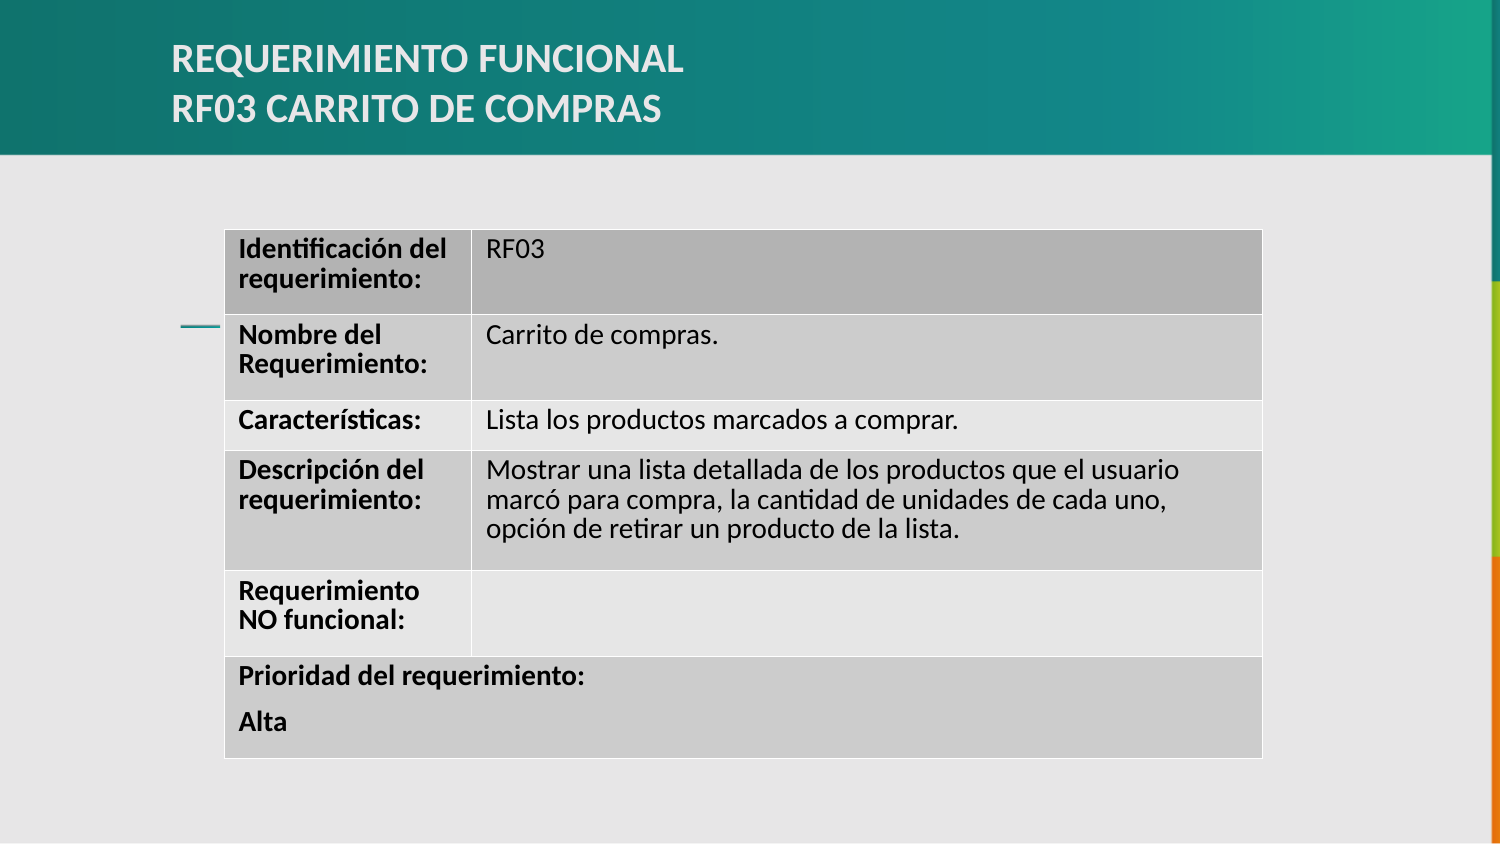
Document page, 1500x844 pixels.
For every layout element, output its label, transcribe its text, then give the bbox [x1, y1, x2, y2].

table_cell Requerimiento NO funcional: [225, 571, 471, 656]
table_cell Características: [225, 401, 471, 450]
table_cell Nombre del Requerimiento: [225, 315, 471, 400]
table_cell Descripción del requerimiento: [225, 451, 471, 570]
table_cell Carrito de compras. [472, 315, 1262, 400]
table_header RF03 [472, 230, 1262, 314]
text_box REQUERIMIENTO FUNCIONAL RF03 CARRITO DE COMPRAS [156, 23, 709, 139]
table_cell Lista los productos marcados a comprar. [472, 401, 1262, 450]
table_cell Prioridad del requerimiento: Alta [225, 657, 1262, 758]
picture [0, 0, 1500, 844]
table_cell [472, 571, 1262, 656]
table_cell Mostrar una lista detallada de los productos que el usuario marcó para compra, la cantidad de unidades de cada uno, opción de retirar un producto de la lista. [472, 451, 1262, 570]
table_header Identificación del requerimiento: [225, 230, 471, 314]
